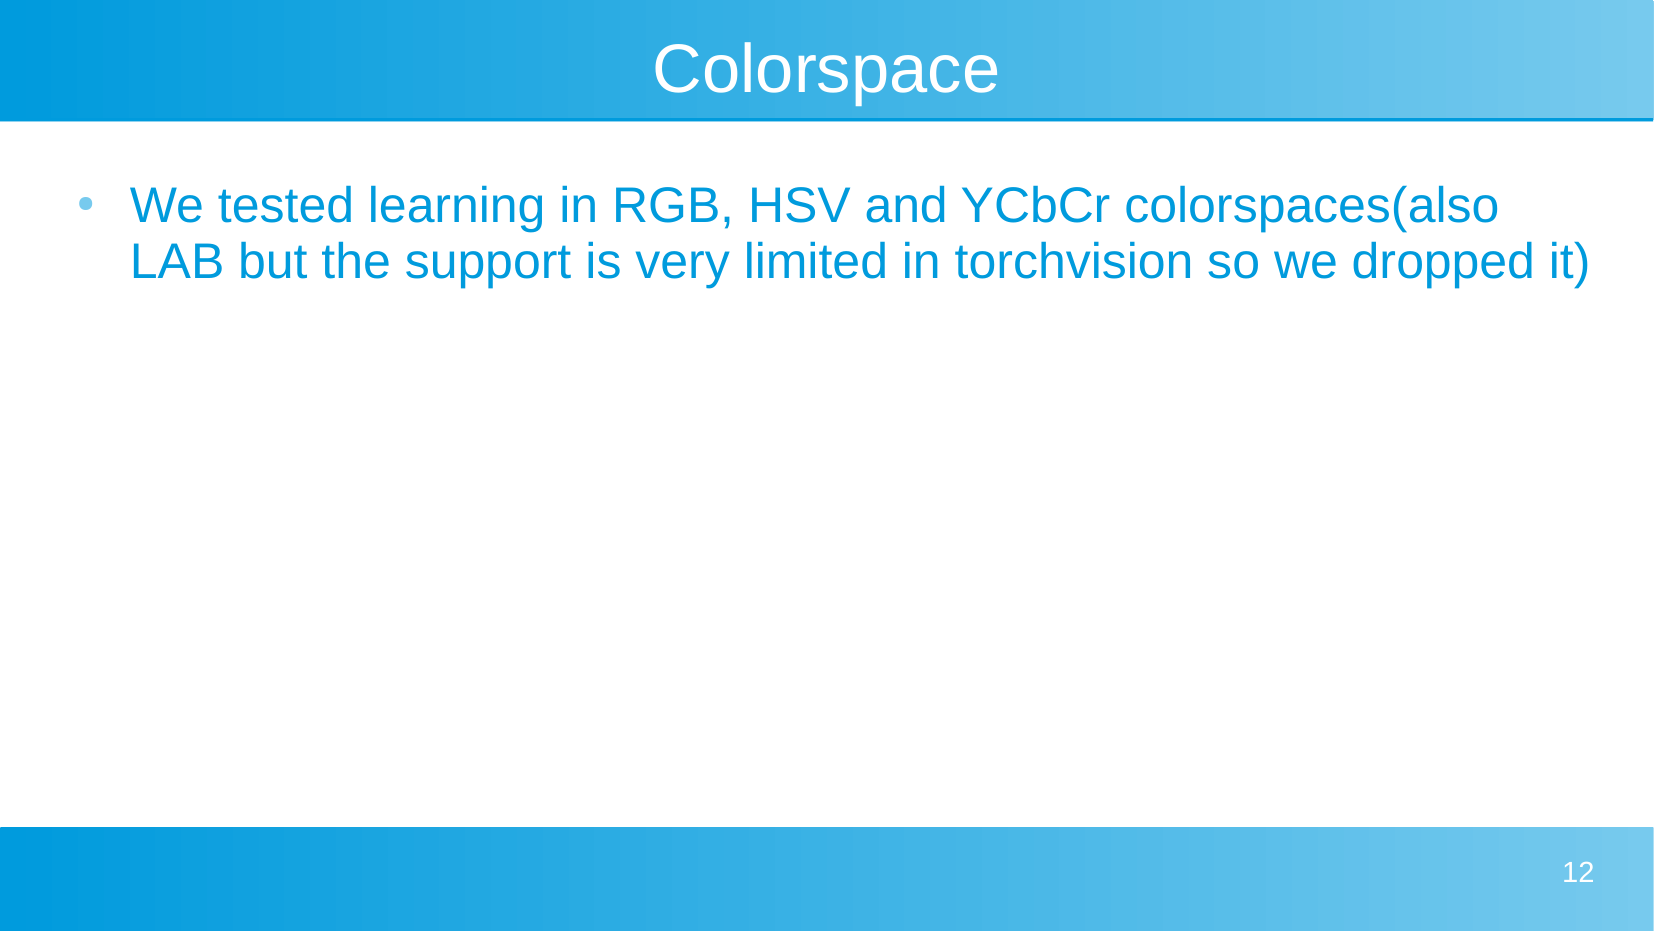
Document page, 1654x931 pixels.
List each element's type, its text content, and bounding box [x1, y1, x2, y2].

title Colorspace [59, 29, 1595, 108]
list We tested learning in RGB, HSV and YCbCr colorspaces(also LAB but the support is very limited in torchvision so we dropped it) [59, 177, 1595, 768]
